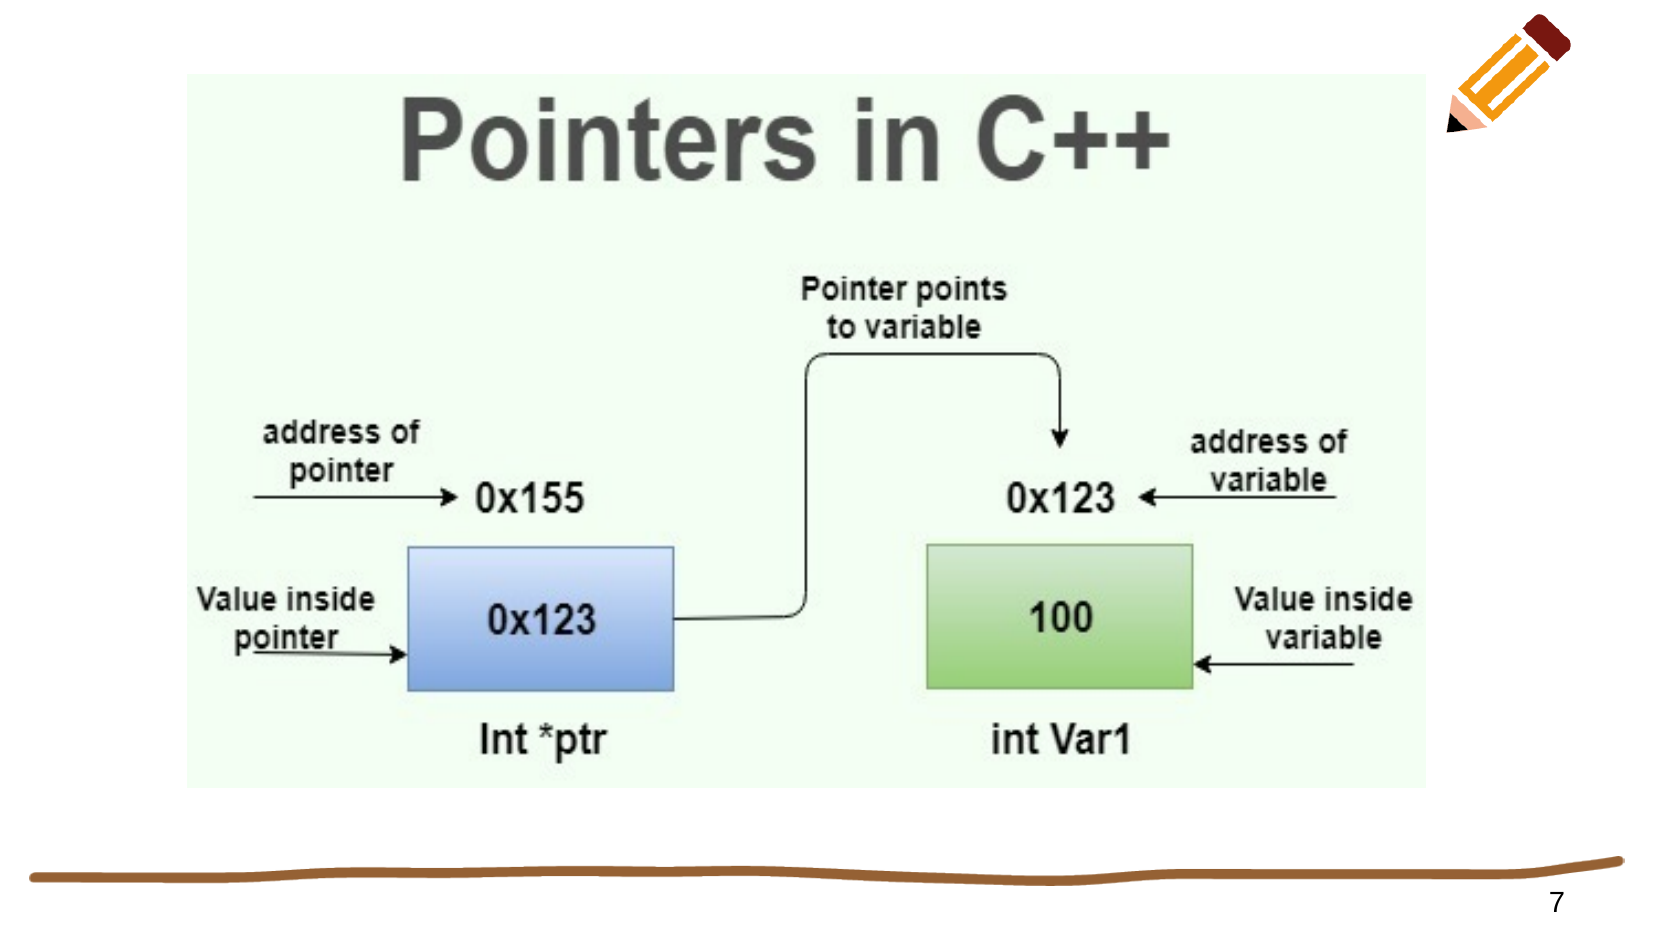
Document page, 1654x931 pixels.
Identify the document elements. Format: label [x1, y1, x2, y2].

picture [29, 856, 1625, 886]
picture [187, 74, 1426, 788]
picture [1446, 14, 1571, 133]
